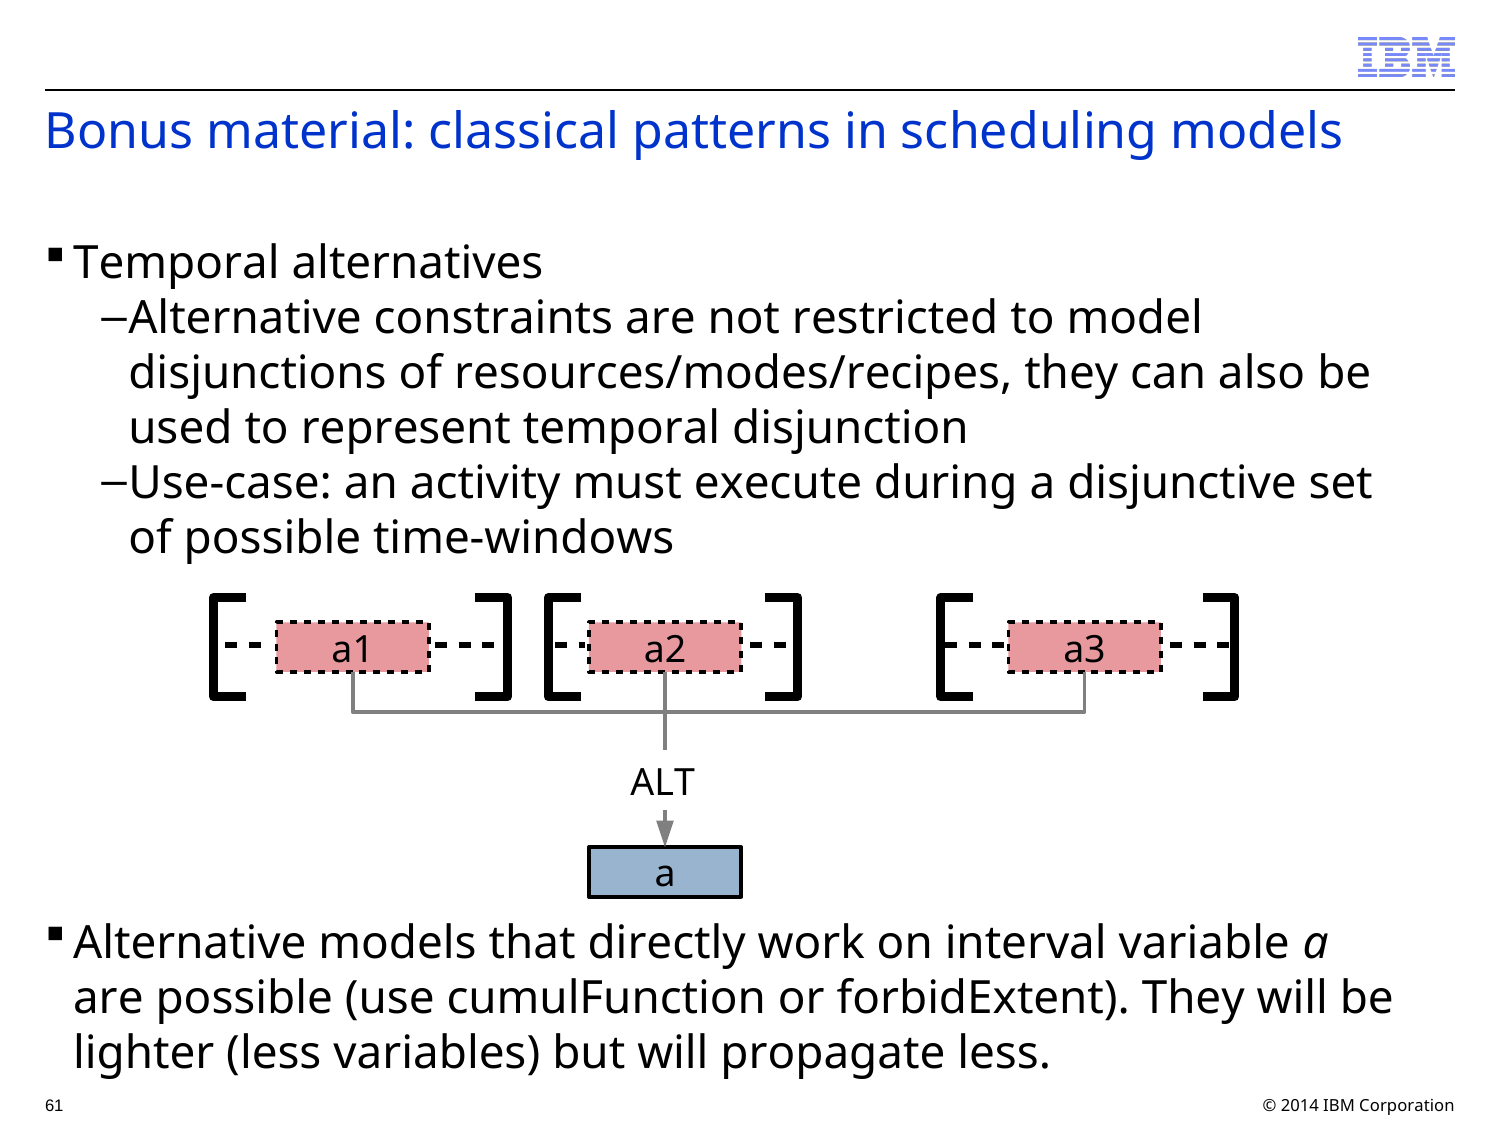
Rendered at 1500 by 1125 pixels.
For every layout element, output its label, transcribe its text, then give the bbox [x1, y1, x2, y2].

title Bonus material: classical patterns in scheduling models [29, 97, 1500, 203]
text_box [940, 585, 1078, 709]
text_box [1098, 585, 1235, 710]
text_box [213, 585, 350, 710]
text_box ALT [615, 750, 715, 811]
text_box a [588, 847, 742, 897]
list Temporal alternatives Alternative constraints are not restricted to model disjunctions of resources/modes/recipes, they can also be used to represent temporal disjunction Use-case: an activity must execute during a disjunctive set of possible time-windows Alternative models that directly work on interval variable a are possible (use cumulFunction or forbidExtent). They will be lighter (less variables) but will propagate less. [29, 224, 1426, 1111]
picture [1358, 37, 1455, 77]
text_box a1 [276, 622, 429, 672]
text_box [548, 585, 798, 709]
text_box a2 [588, 622, 742, 672]
text_box [371, 585, 508, 709]
text_box a3 [1008, 622, 1161, 672]
